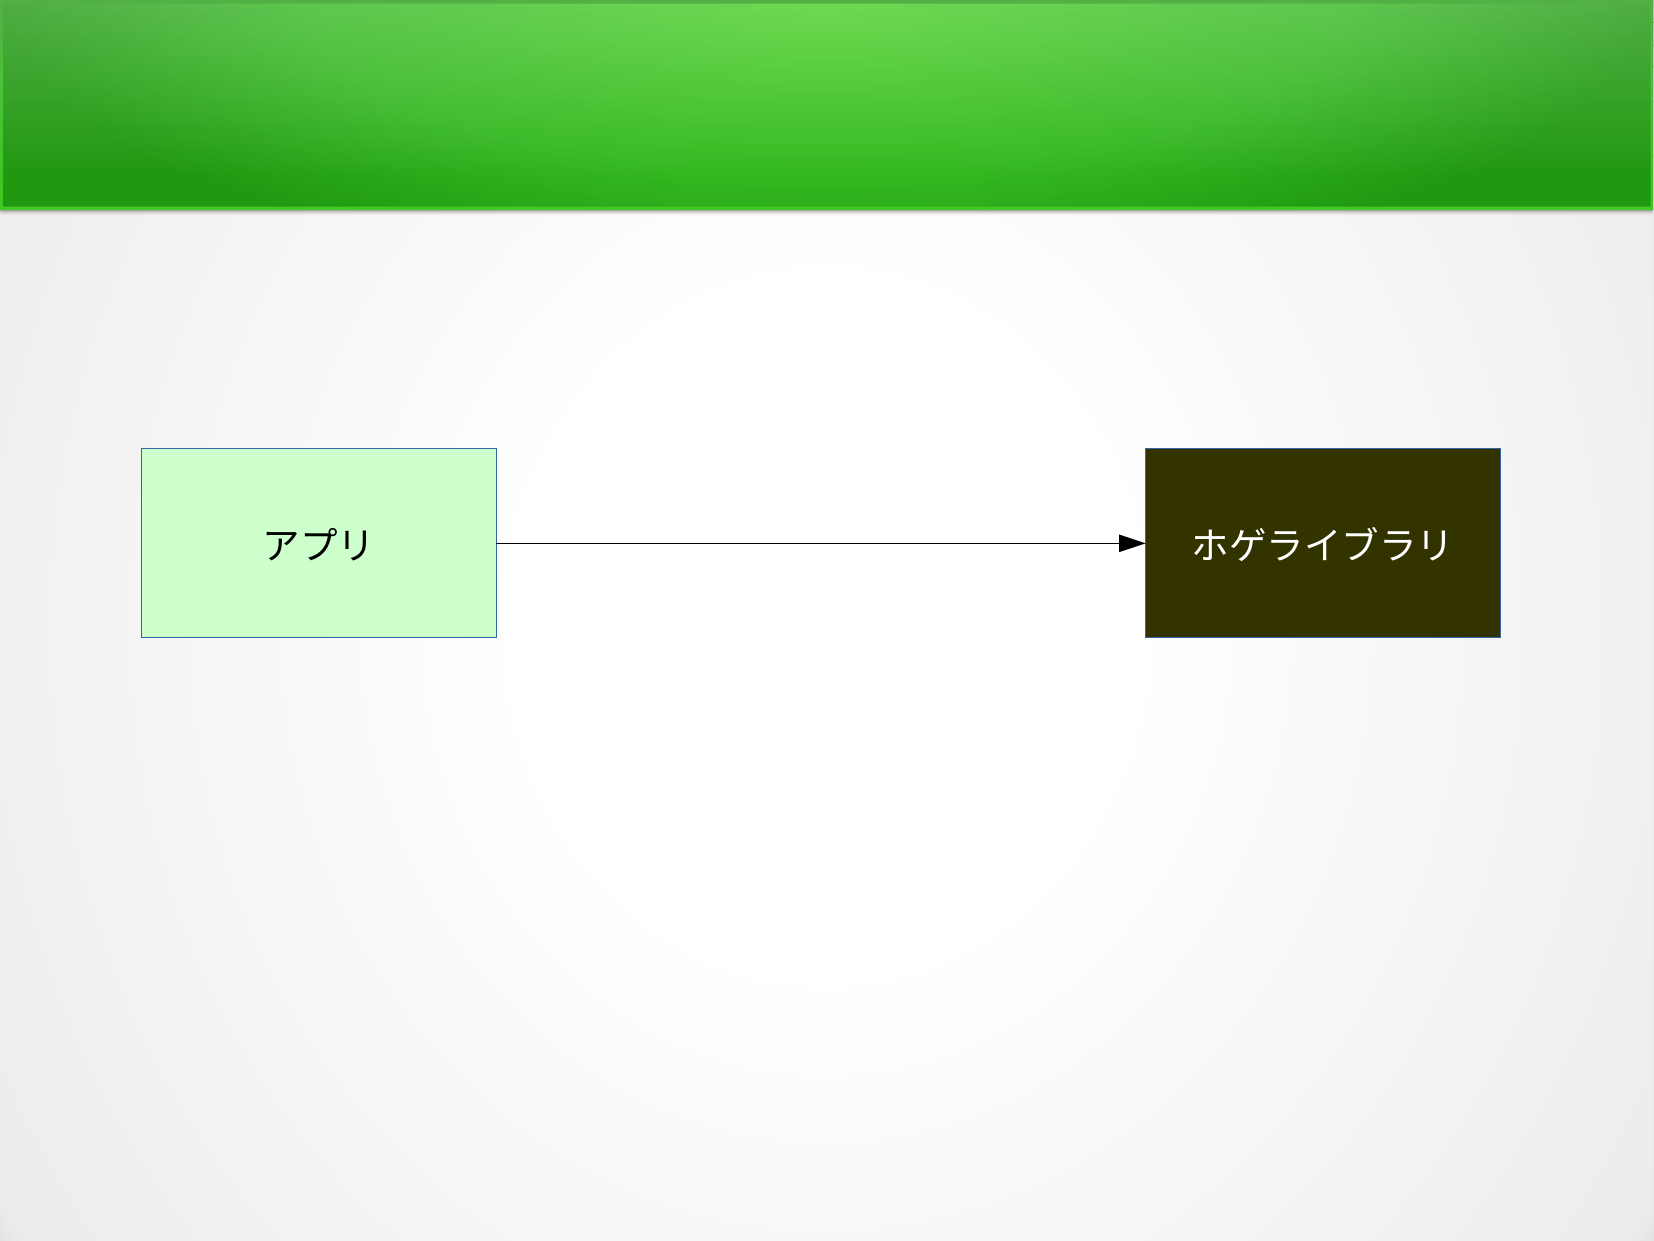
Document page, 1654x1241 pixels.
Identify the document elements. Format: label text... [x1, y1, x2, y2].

text_box ホゲライブラリ [1145, 448, 1501, 638]
text_box アプリ [141, 448, 497, 638]
